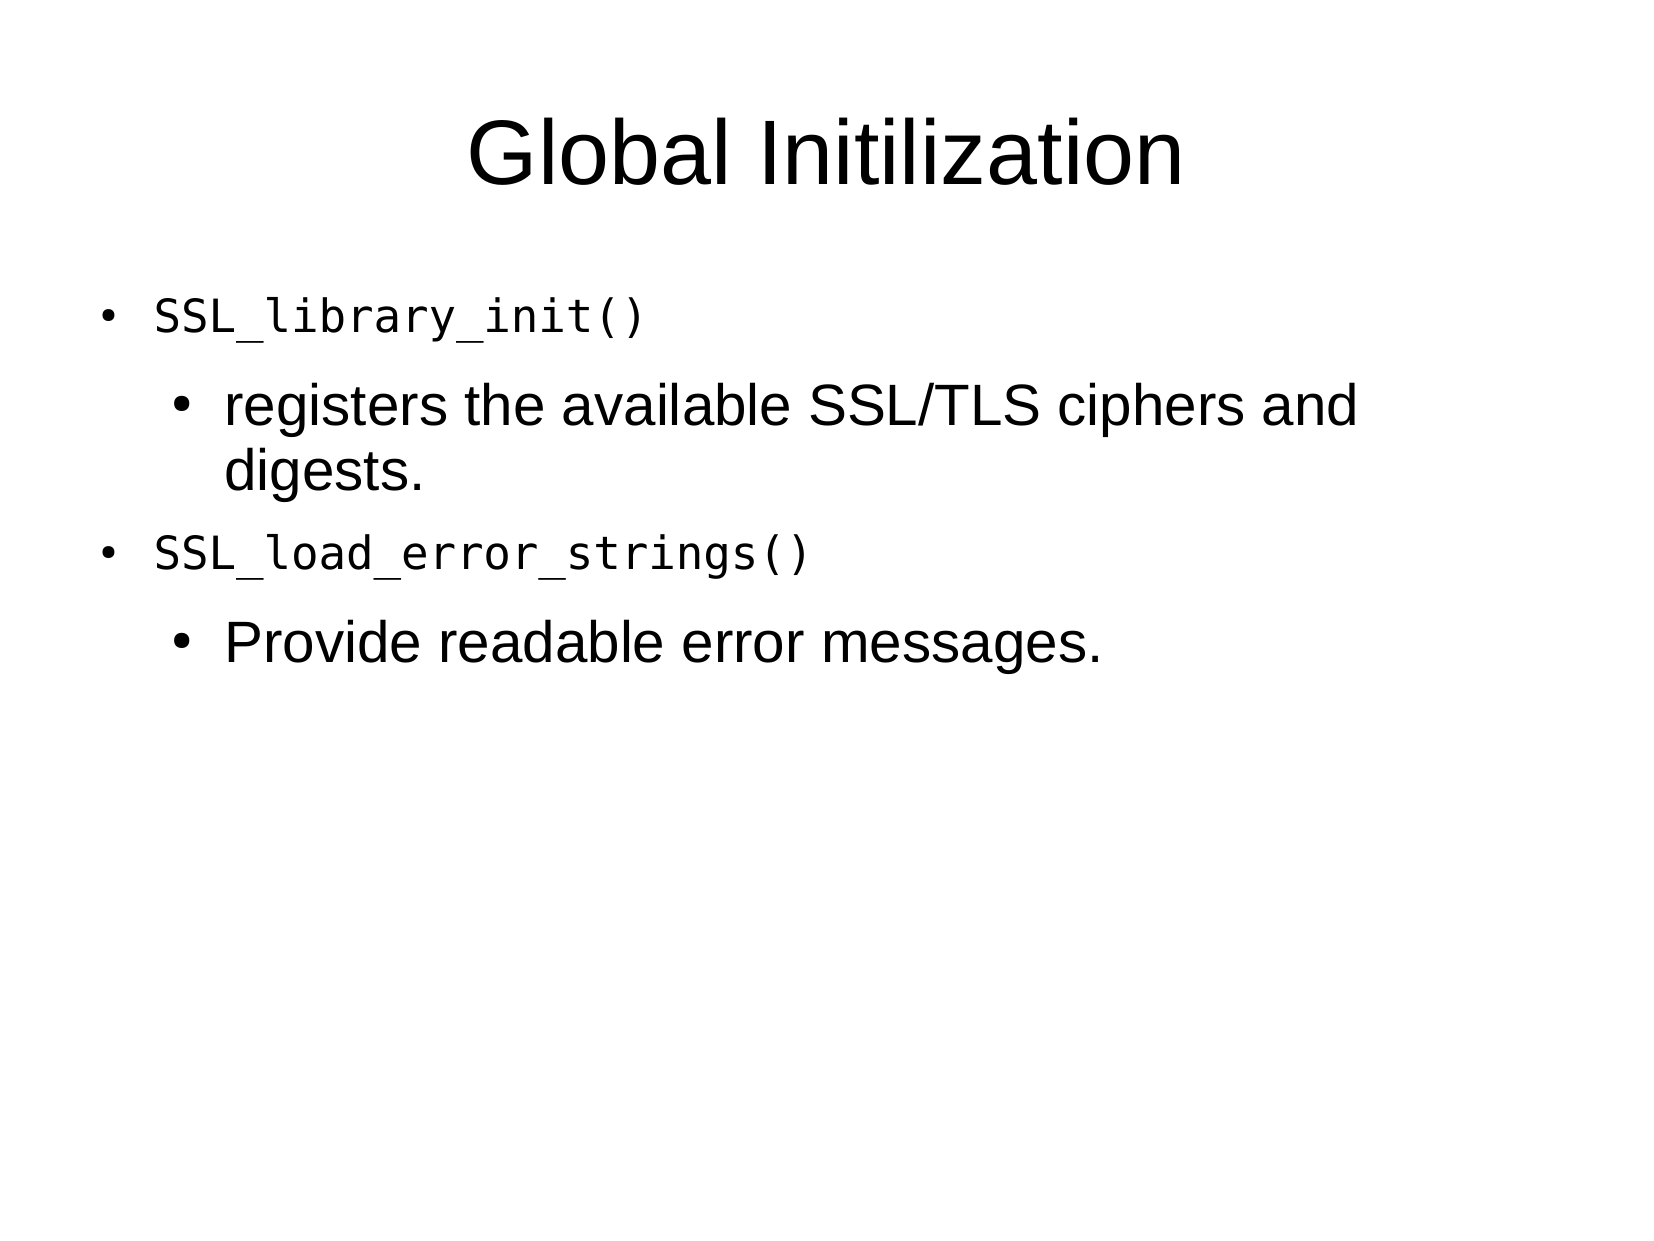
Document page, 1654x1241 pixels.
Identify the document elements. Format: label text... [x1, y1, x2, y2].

list SSL_library_init() registers the available SSL/TLS ciphers and digests. SSL_load_error_strings() Provide readable error messages. [82, 290, 1571, 1109]
title Global Initilization [82, 56, 1571, 250]
